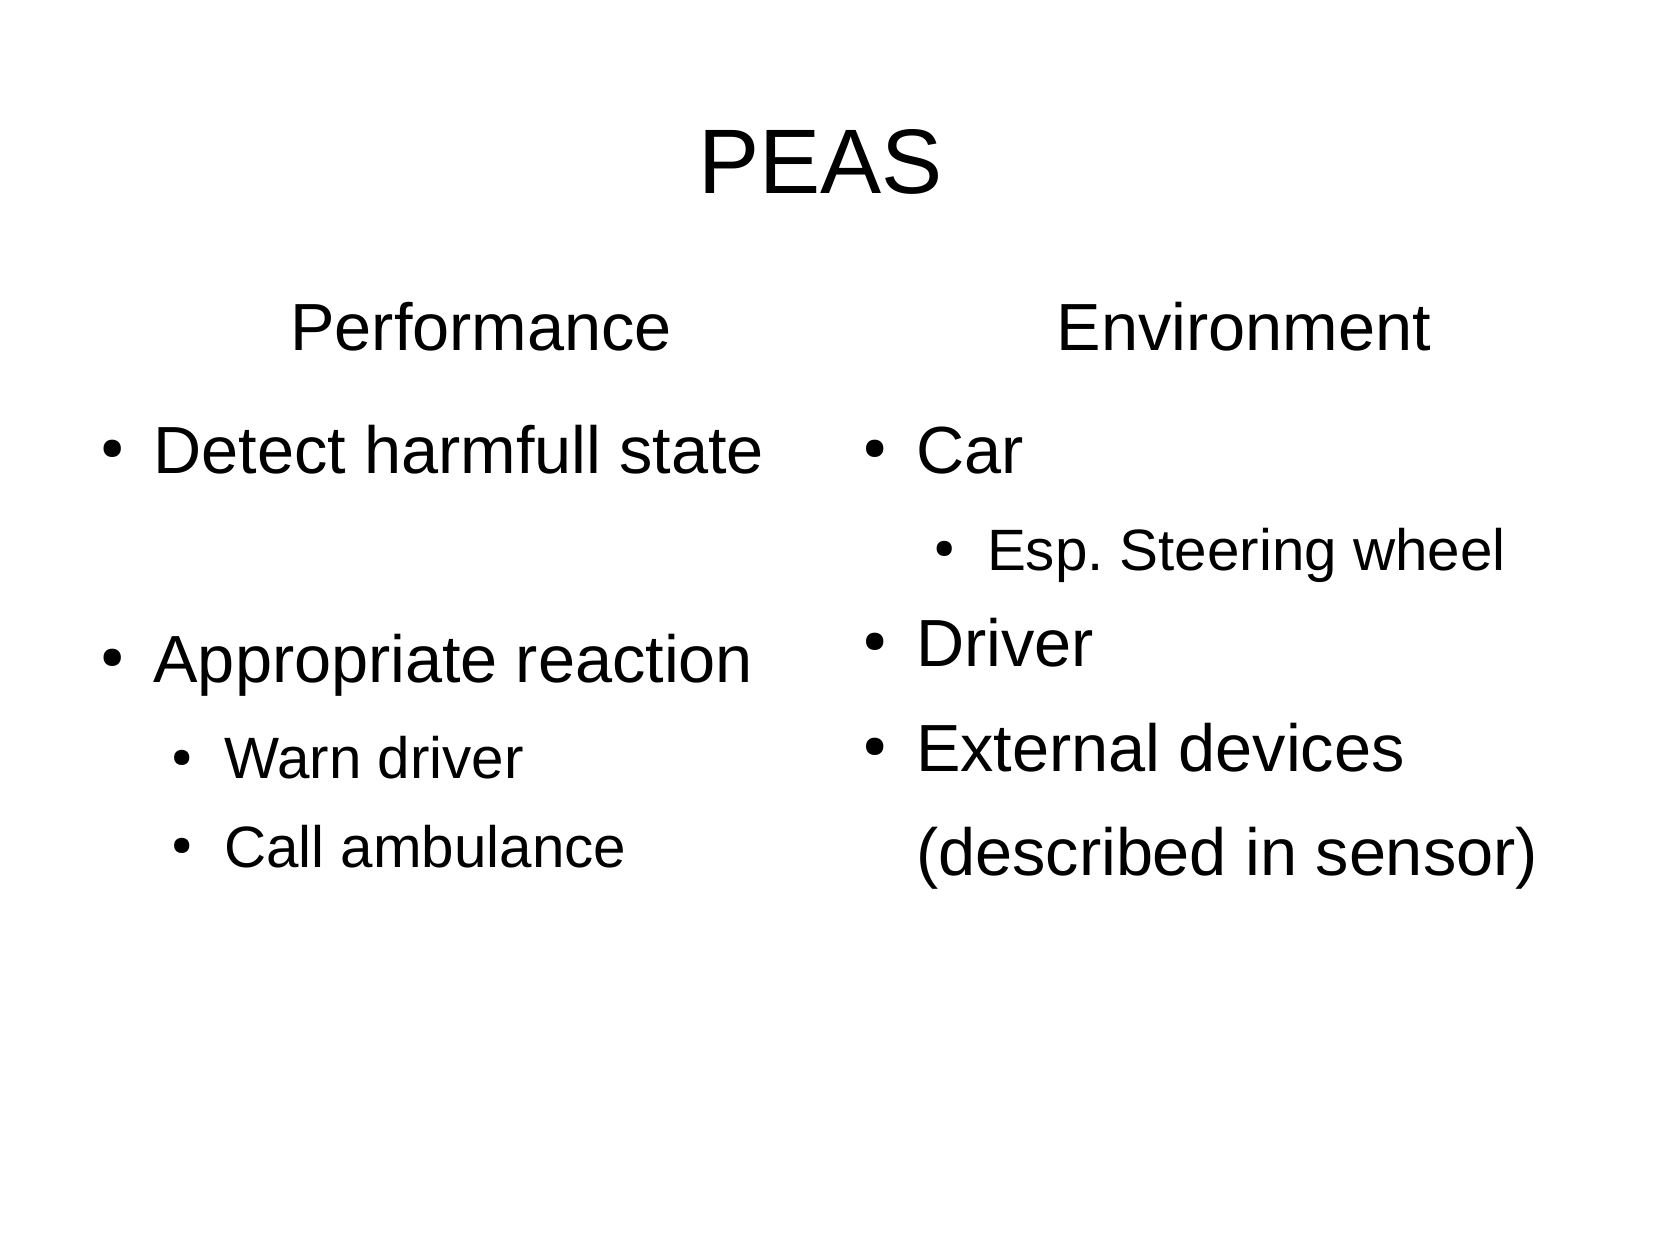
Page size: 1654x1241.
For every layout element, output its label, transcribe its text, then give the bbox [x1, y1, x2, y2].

list Performance [82, 290, 809, 384]
list Environment [845, 290, 1572, 384]
list Detect harmfull state Appropriate reaction Warn driver Call ambulance [82, 413, 809, 1009]
title PEAS [76, 58, 1565, 266]
list Car Esp. Steering wheel Driver External devices (described in sensor) [845, 413, 1572, 1009]
